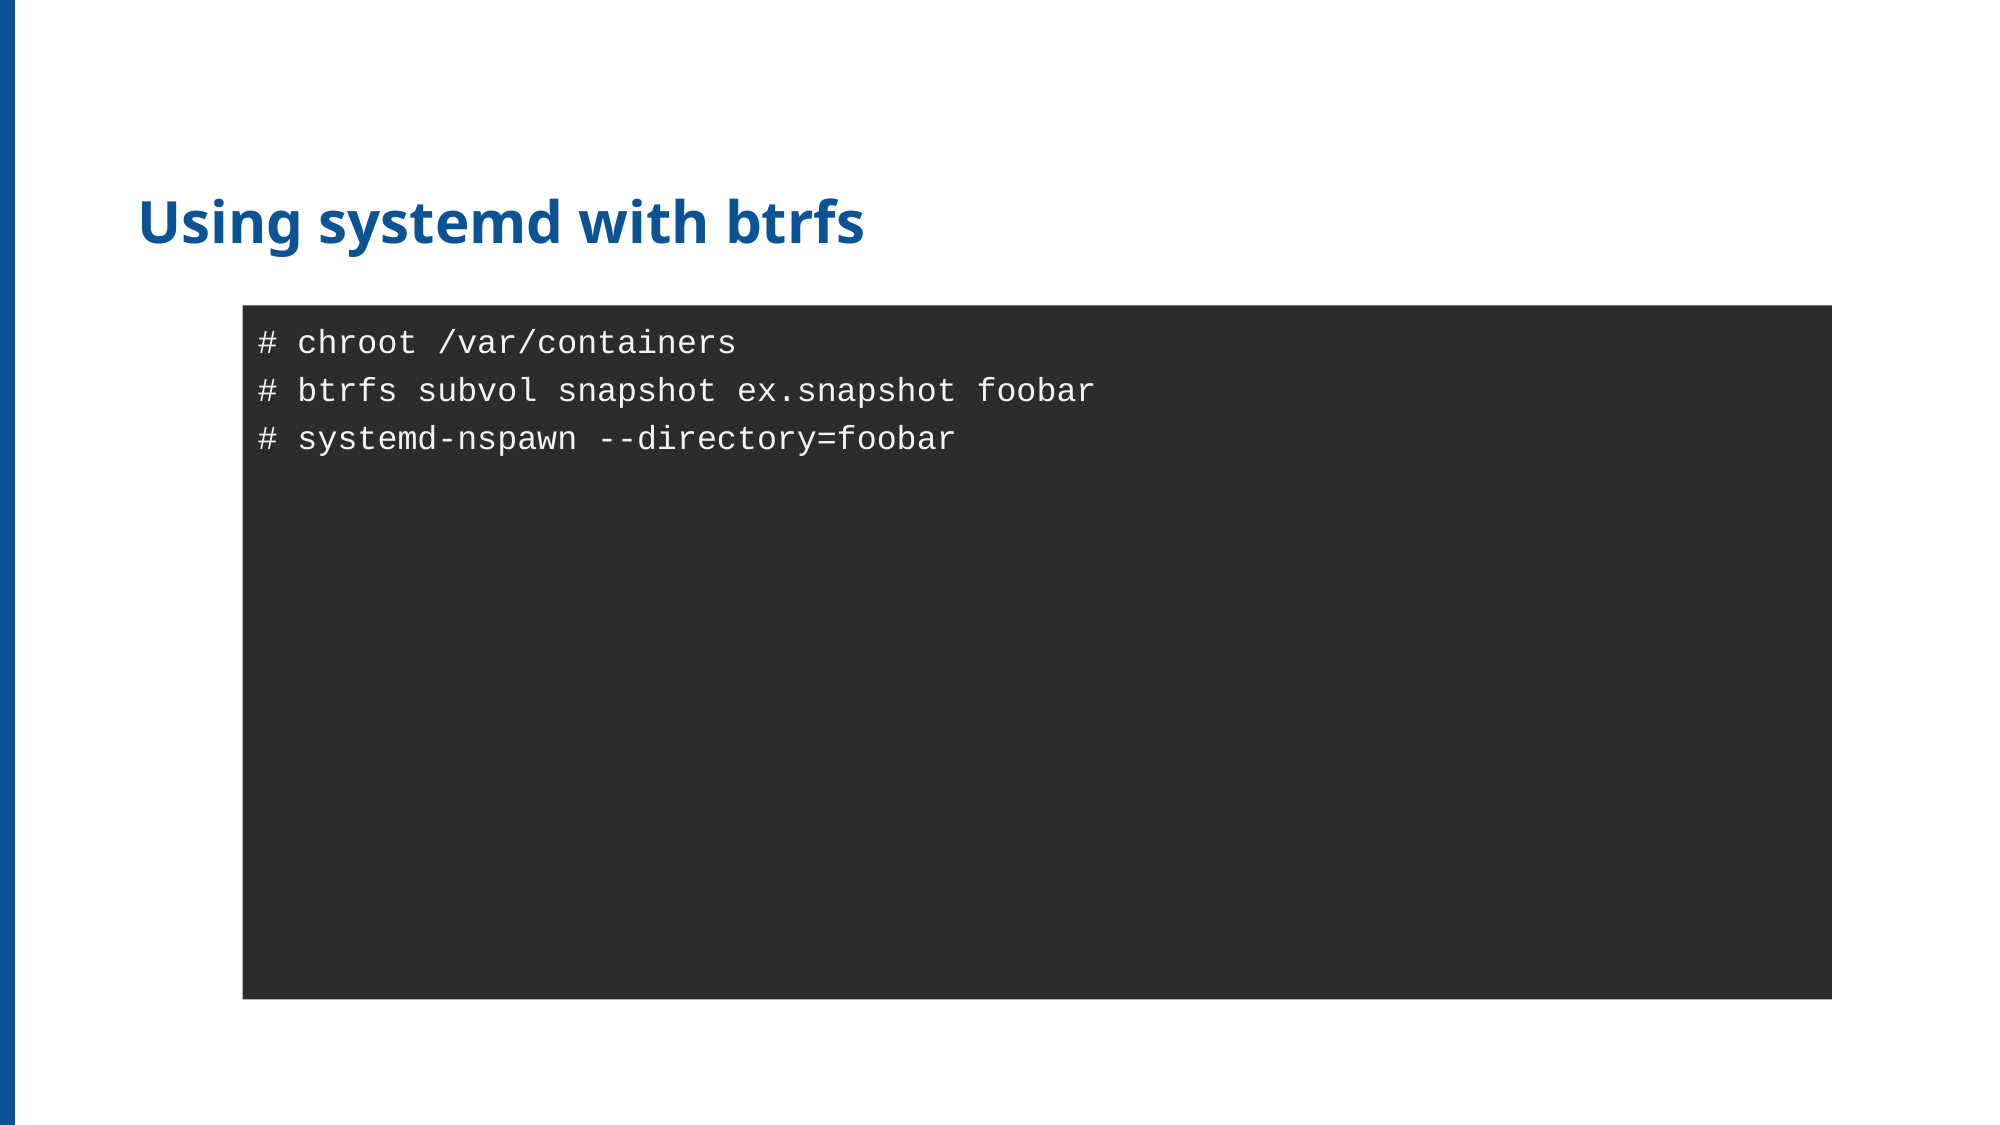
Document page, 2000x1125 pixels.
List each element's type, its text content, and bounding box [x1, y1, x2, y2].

text_box Using systemd with btrfs [122, 177, 910, 264]
text_box # chroot /var/containers # btrfs subvol snapshot ex.snapshot foobar # systemd-nspawn --directory=foobar [242, 305, 1832, 1000]
